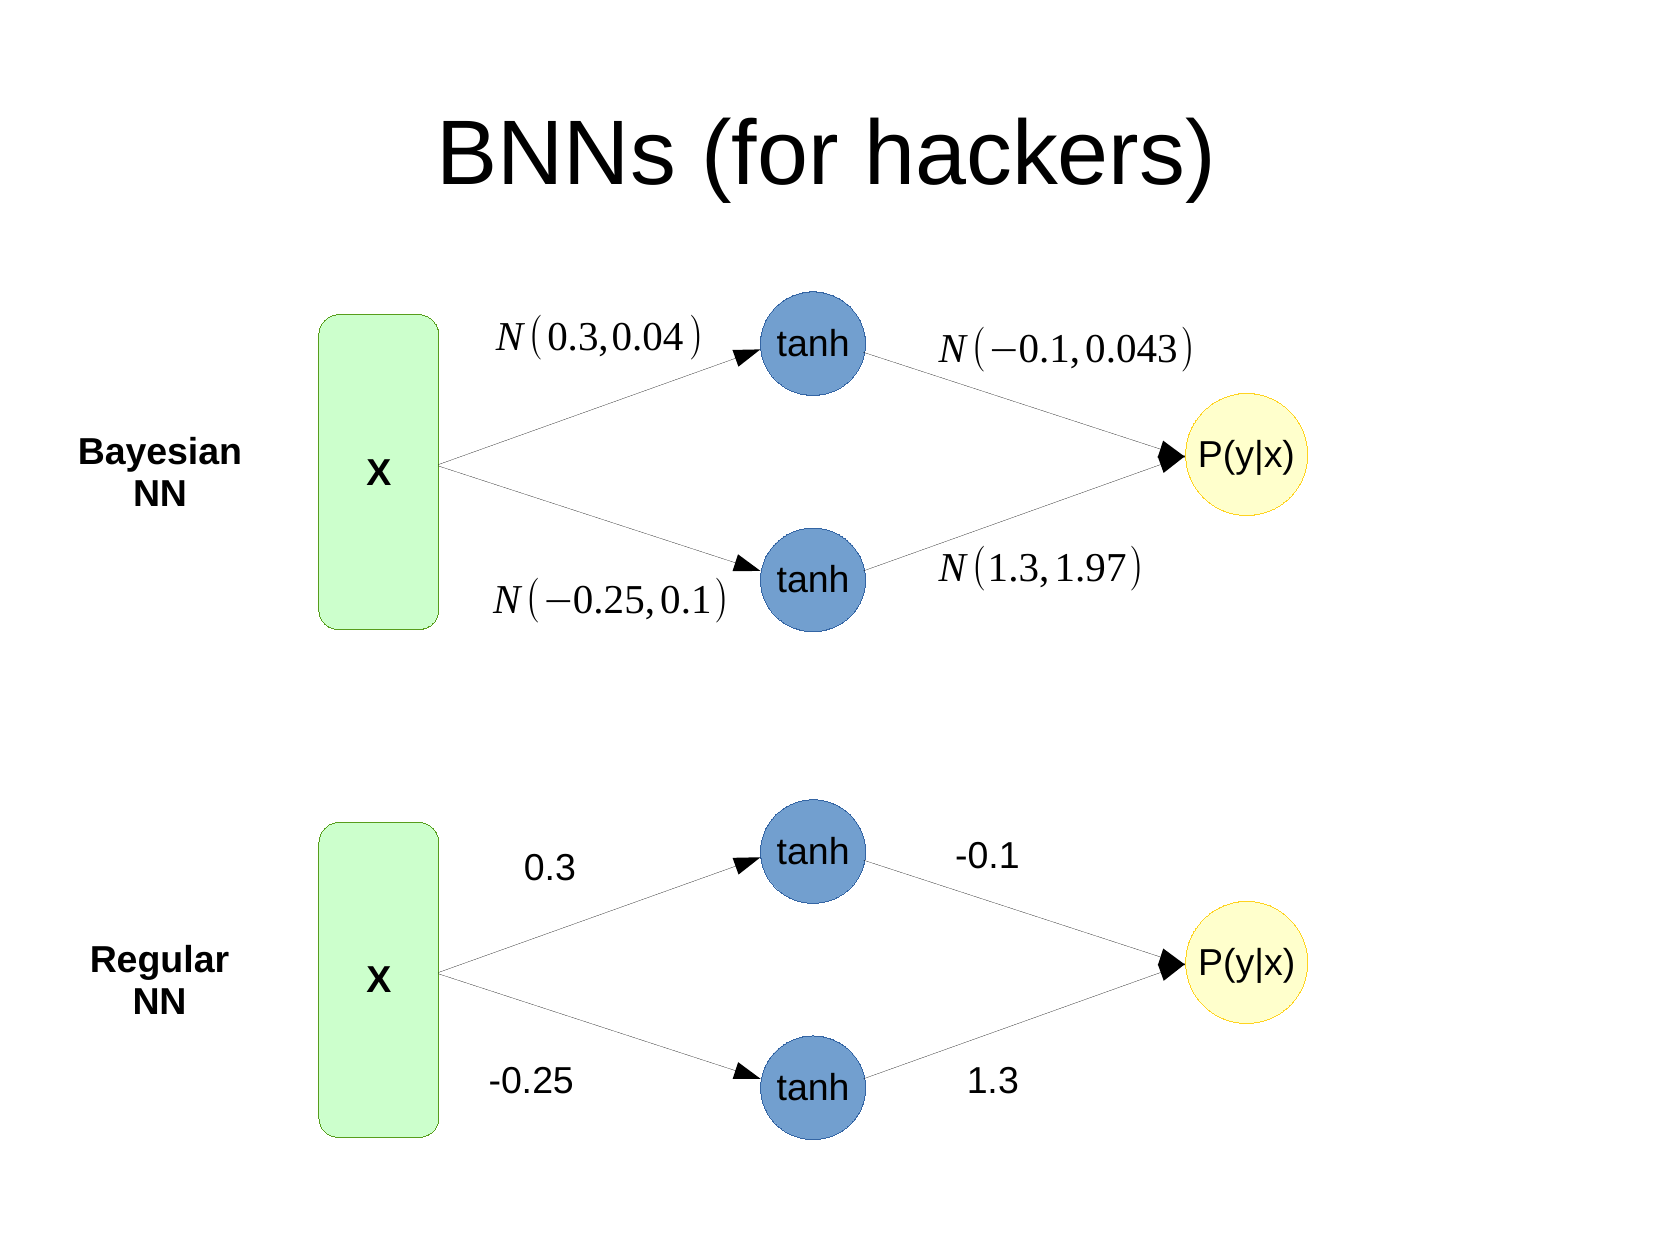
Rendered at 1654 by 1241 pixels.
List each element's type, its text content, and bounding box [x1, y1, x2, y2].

text_box tanh [760, 1035, 866, 1140]
text_box Bayesian NN [63, 422, 258, 522]
text_box X [318, 314, 439, 630]
text_box tanh [760, 528, 866, 632]
text_box P(y|x) [1185, 393, 1308, 516]
chart [925, 542, 1153, 592]
text_box P(y|x) [1185, 901, 1308, 1024]
text_box -0.25 [473, 1052, 589, 1109]
chart [925, 323, 1205, 374]
title BNNs (for hackers) [82, 49, 1571, 257]
text_box -0.1 [940, 827, 1035, 885]
text_box Regular NN [75, 930, 245, 1030]
chart [480, 574, 738, 624]
text_box 1.3 [952, 1052, 1034, 1109]
chart [482, 312, 712, 362]
text_box 0.3 [509, 839, 591, 897]
text_box tanh [760, 291, 866, 396]
text_box X [318, 822, 439, 1138]
text_box tanh [760, 799, 866, 904]
